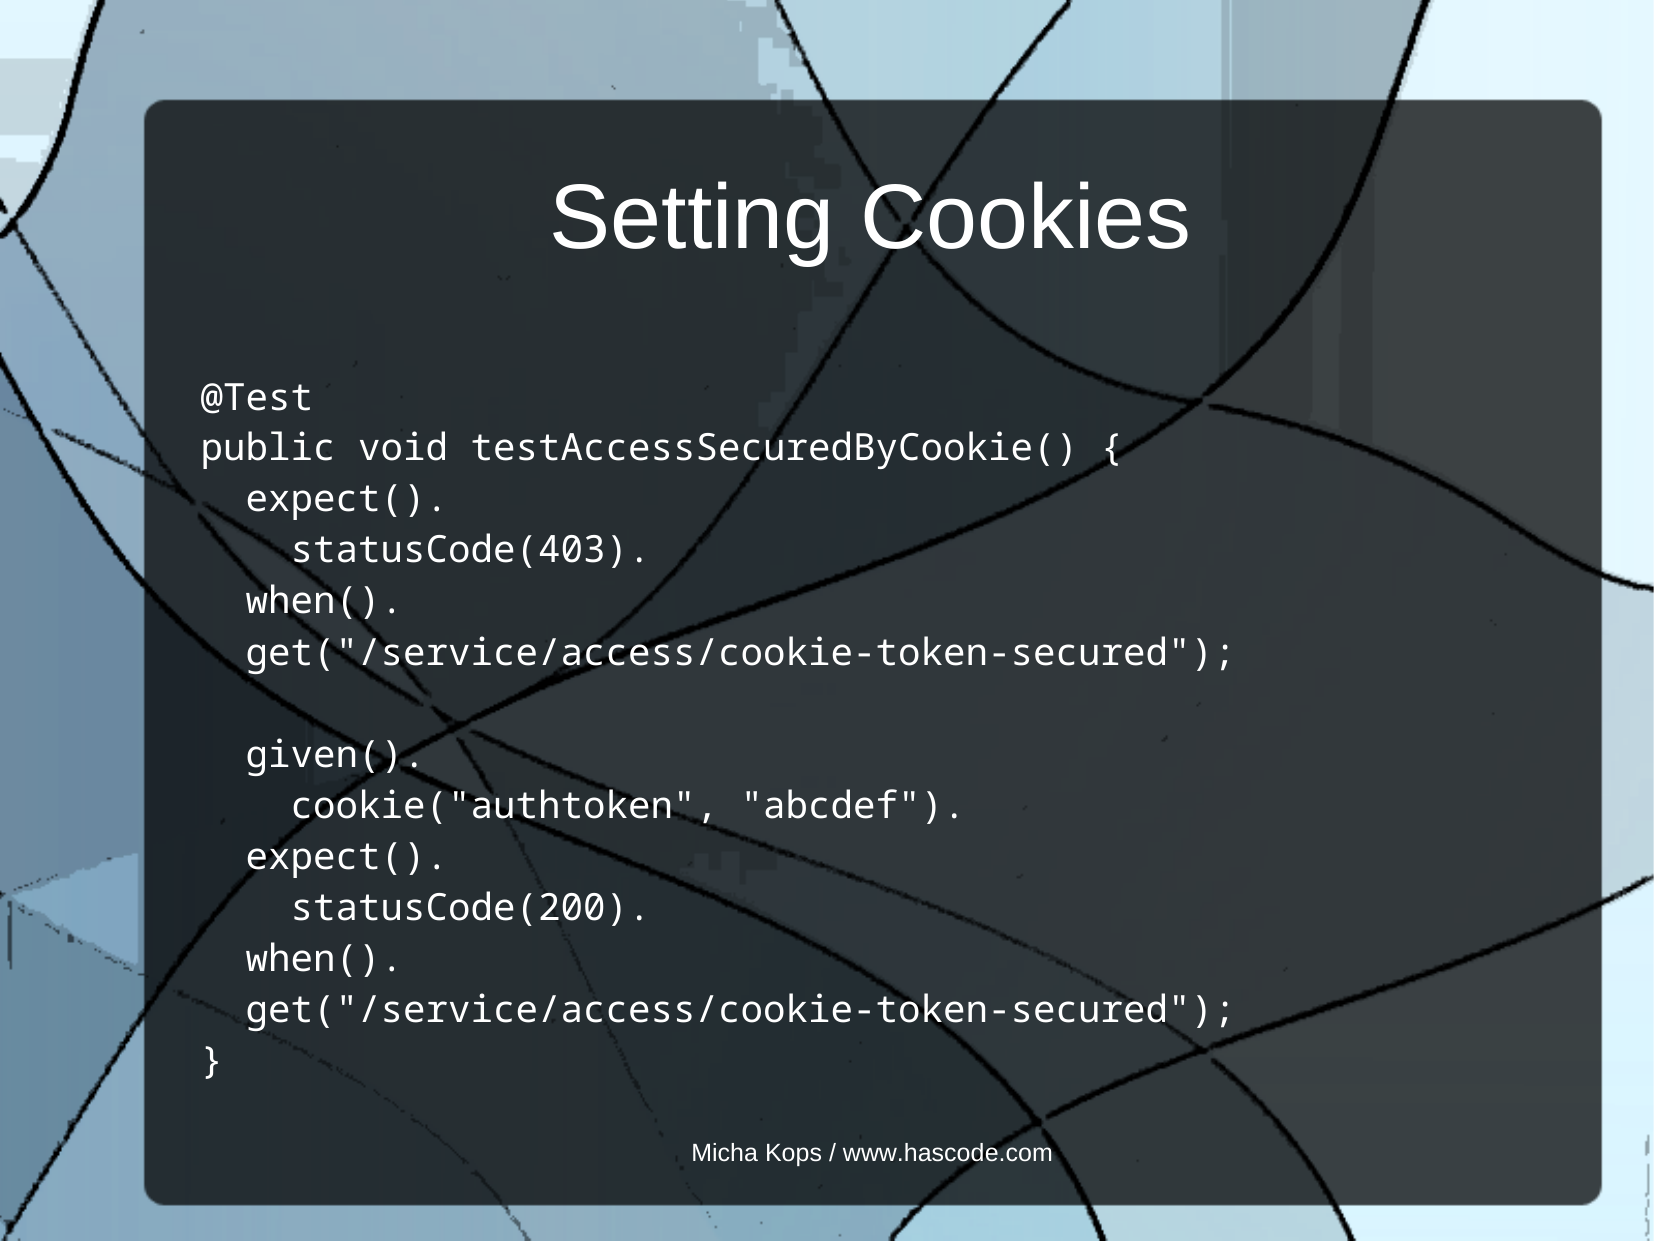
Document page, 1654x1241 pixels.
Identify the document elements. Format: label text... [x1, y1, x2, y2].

picture [0, 0, 1654, 1241]
title Setting Cookies [159, 108, 1583, 325]
text_box @Test public void testAccessSecuredByCookie() { expect(). statusCode(403). when(). get("/service/access/cookie-token-secured"); given(). cookie("authtoken", "abcdef"). expect(). statusCode(200). when(). get("/service/access/cookie-token-secured"); } [185, 362, 1251, 970]
